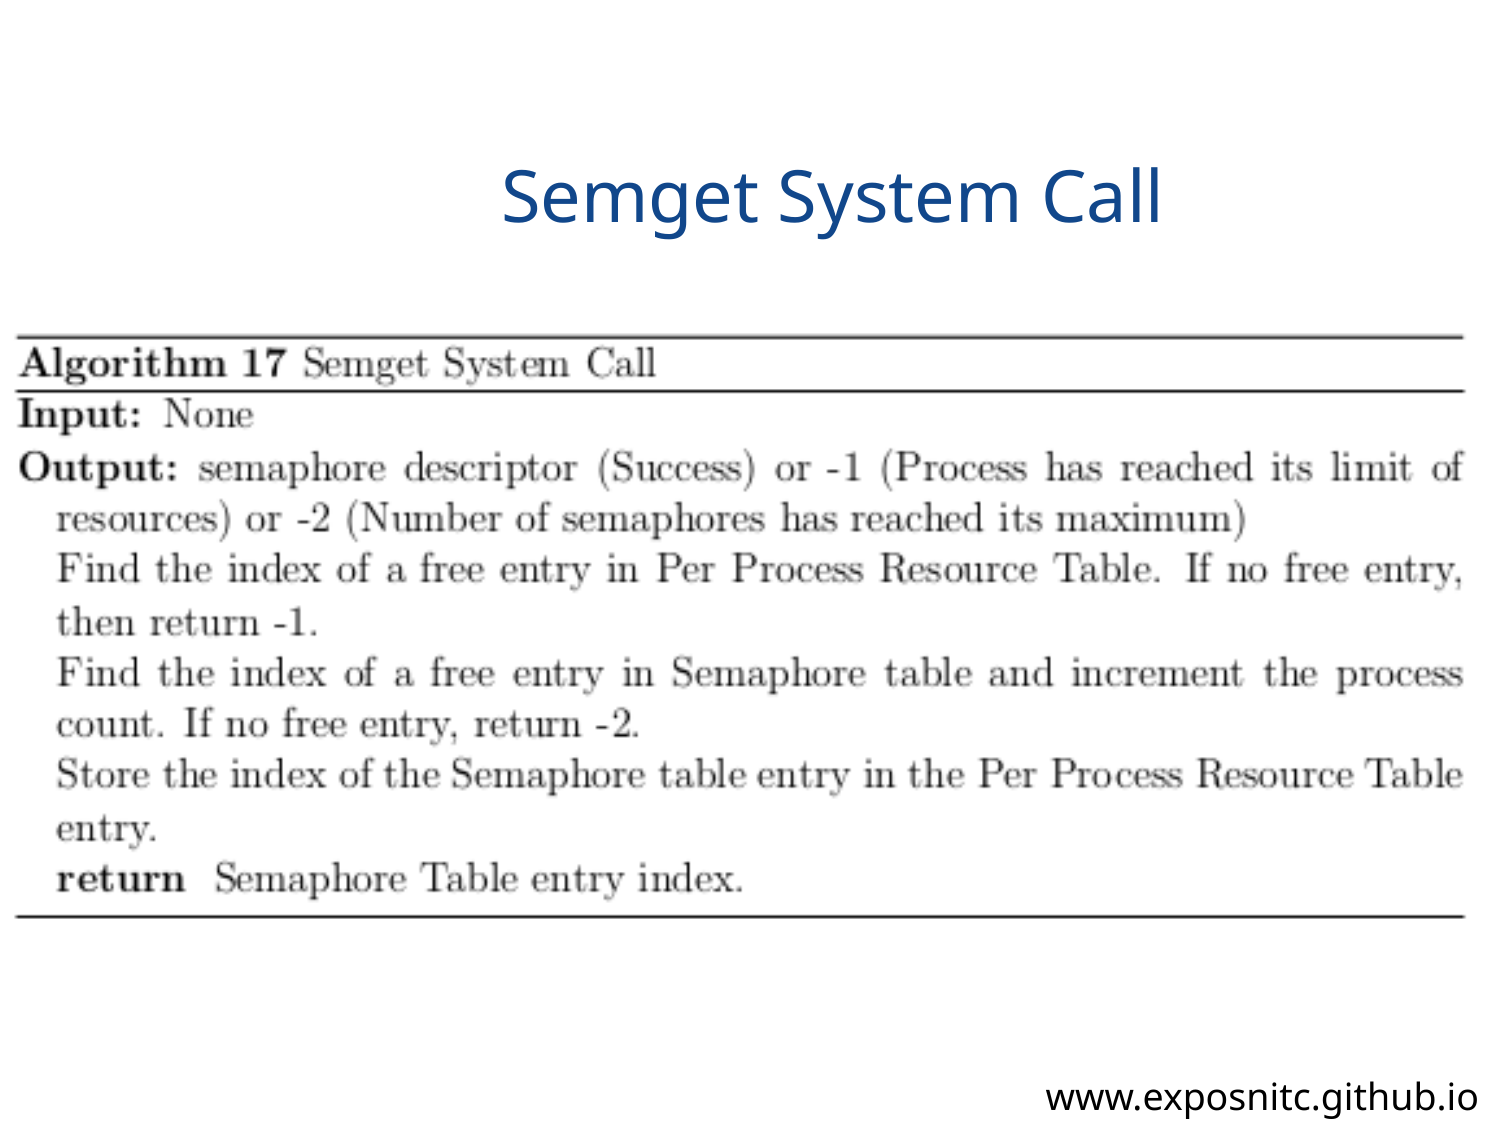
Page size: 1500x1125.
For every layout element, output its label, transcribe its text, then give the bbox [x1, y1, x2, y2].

picture [0, 324, 1500, 951]
title Semget System Call [225, 137, 1440, 251]
text_box www.exposnitc.github.io [1025, 1065, 1500, 1125]
